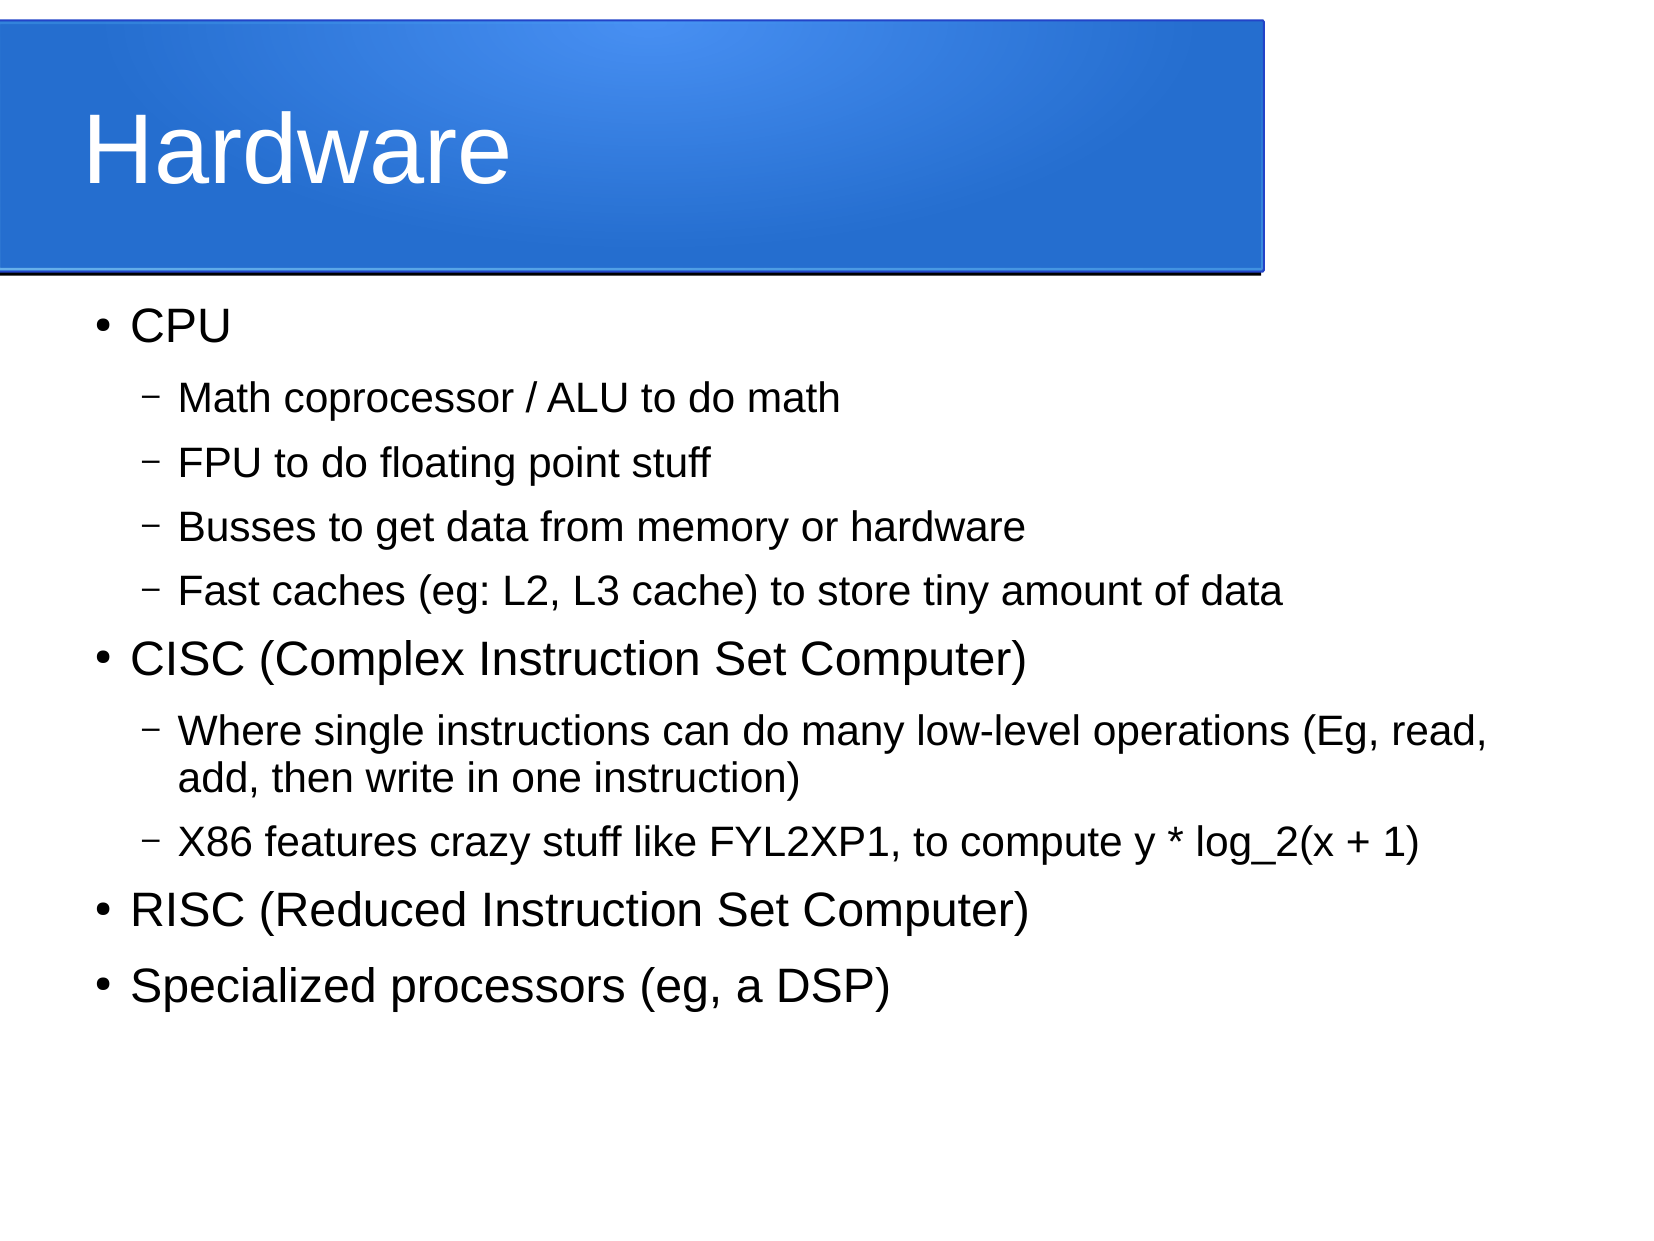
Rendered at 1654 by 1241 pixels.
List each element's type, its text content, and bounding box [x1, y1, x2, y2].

title Hardware [82, 47, 1235, 252]
list CPU Math coprocessor / ALU to do math FPU to do floating point stuff Busses to get data from memory or hardware Fast caches (eg: L2, L3 cache) to store tiny amount of data CISC (Complex Instruction Set Computer) Where single instructions can do many low-level operations (Eg, read, add, then write in one instruction) X86 features crazy stuff like FYL2XP1, to compute y * log_2(x + 1) RISC (Reduced Instruction Set Computer) Specialized processors (eg, a DSP) [82, 299, 1571, 1019]
